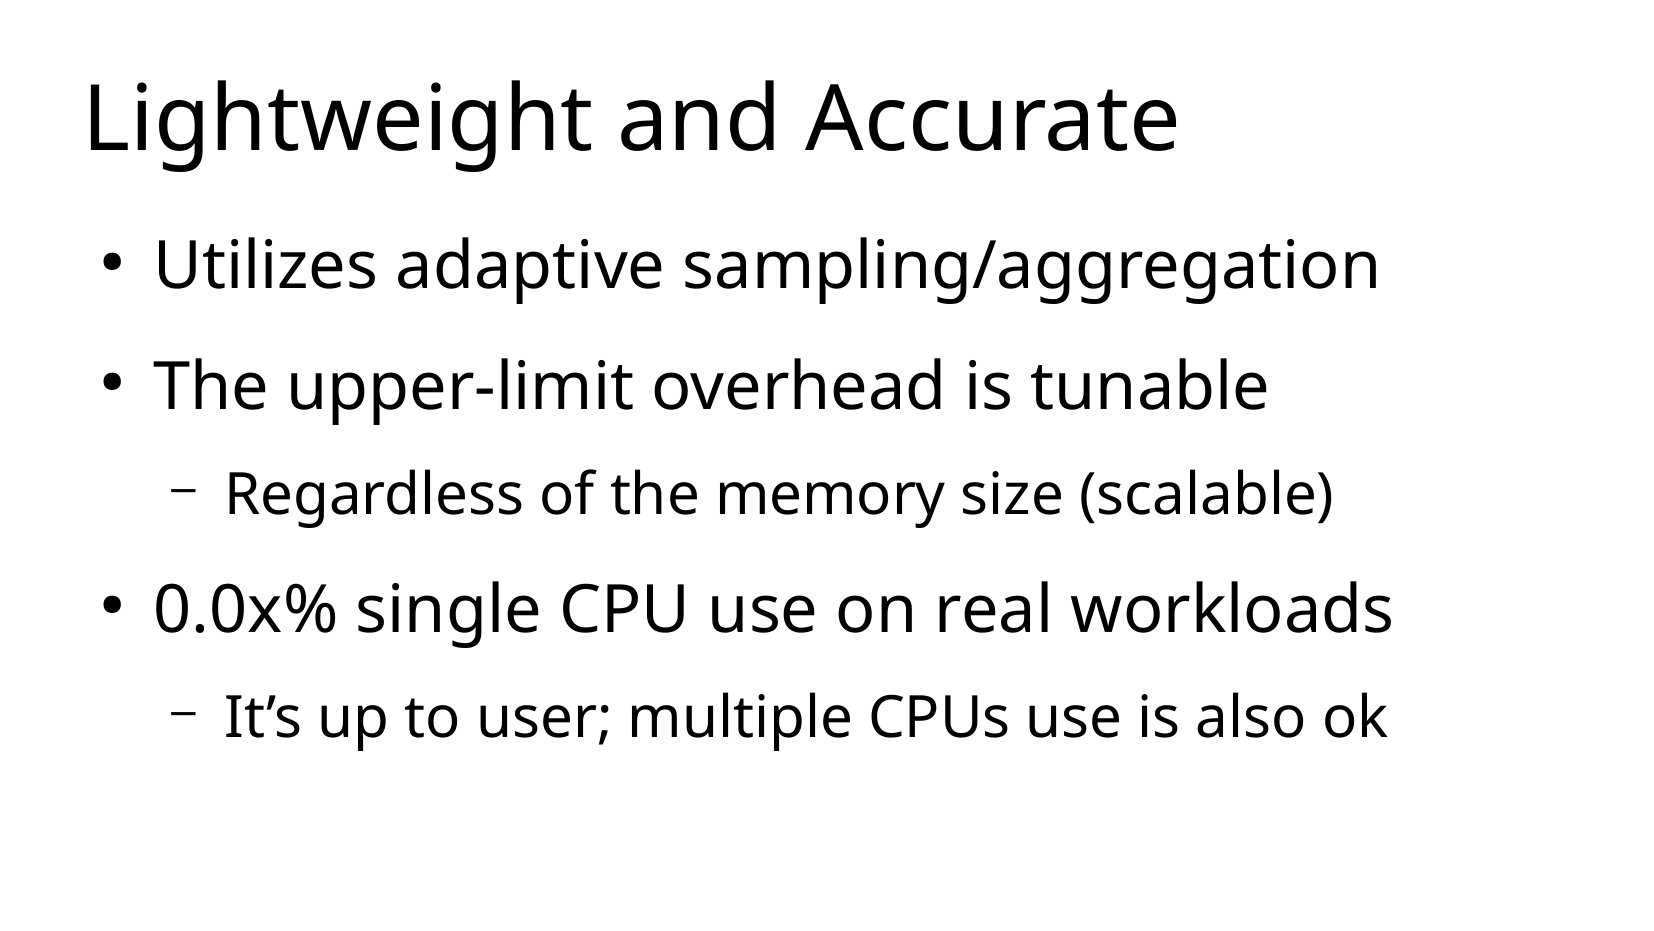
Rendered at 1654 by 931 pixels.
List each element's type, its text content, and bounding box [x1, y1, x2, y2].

title Lightweight and Accurate [82, 37, 1571, 193]
list Utilizes adaptive sampling/aggregation The upper-limit overhead is tunable Regardless of the memory size (scalable) 0.0x% single CPU use on real workloads It’s up to user; multiple CPUs use is also ok [82, 217, 1571, 758]
